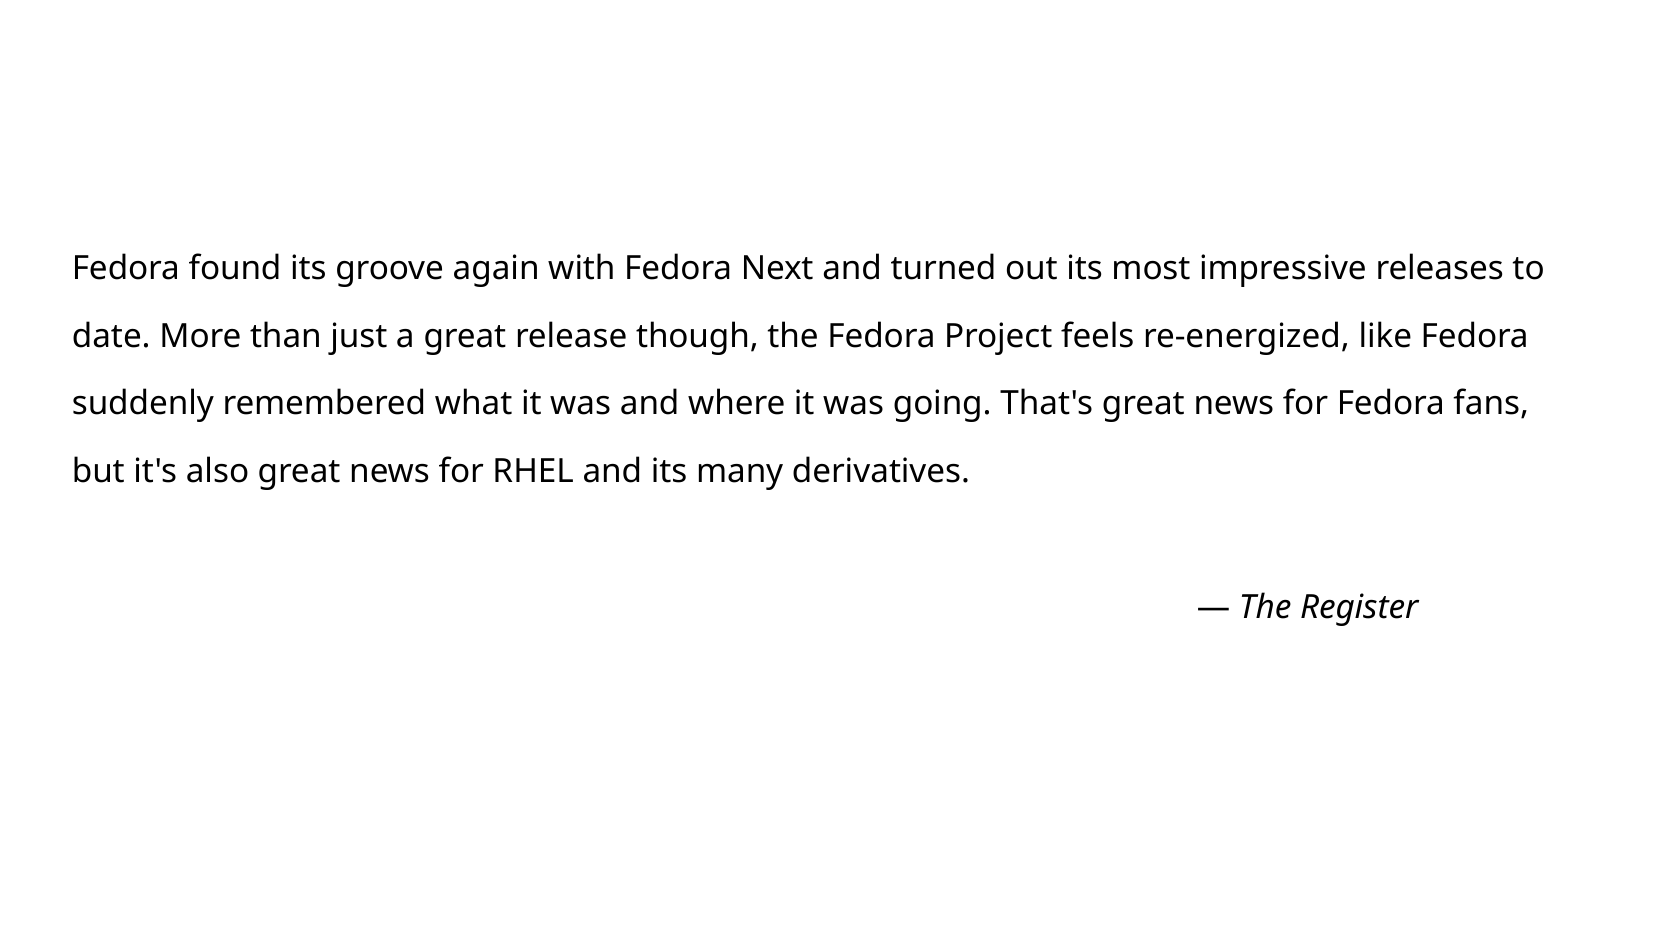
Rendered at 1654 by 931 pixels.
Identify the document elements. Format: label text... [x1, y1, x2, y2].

title Fedora found its groove again with Fedora Next and turned out its most impressive releases to date. More than just a great release though, the Fedora Project feels re-energized, like Fedora suddenly remembered what it was and where it was going. That's great news for Fedora fans, but it's also great news for RHEL and its many derivatives. — The Register [71, 244, 1591, 605]
